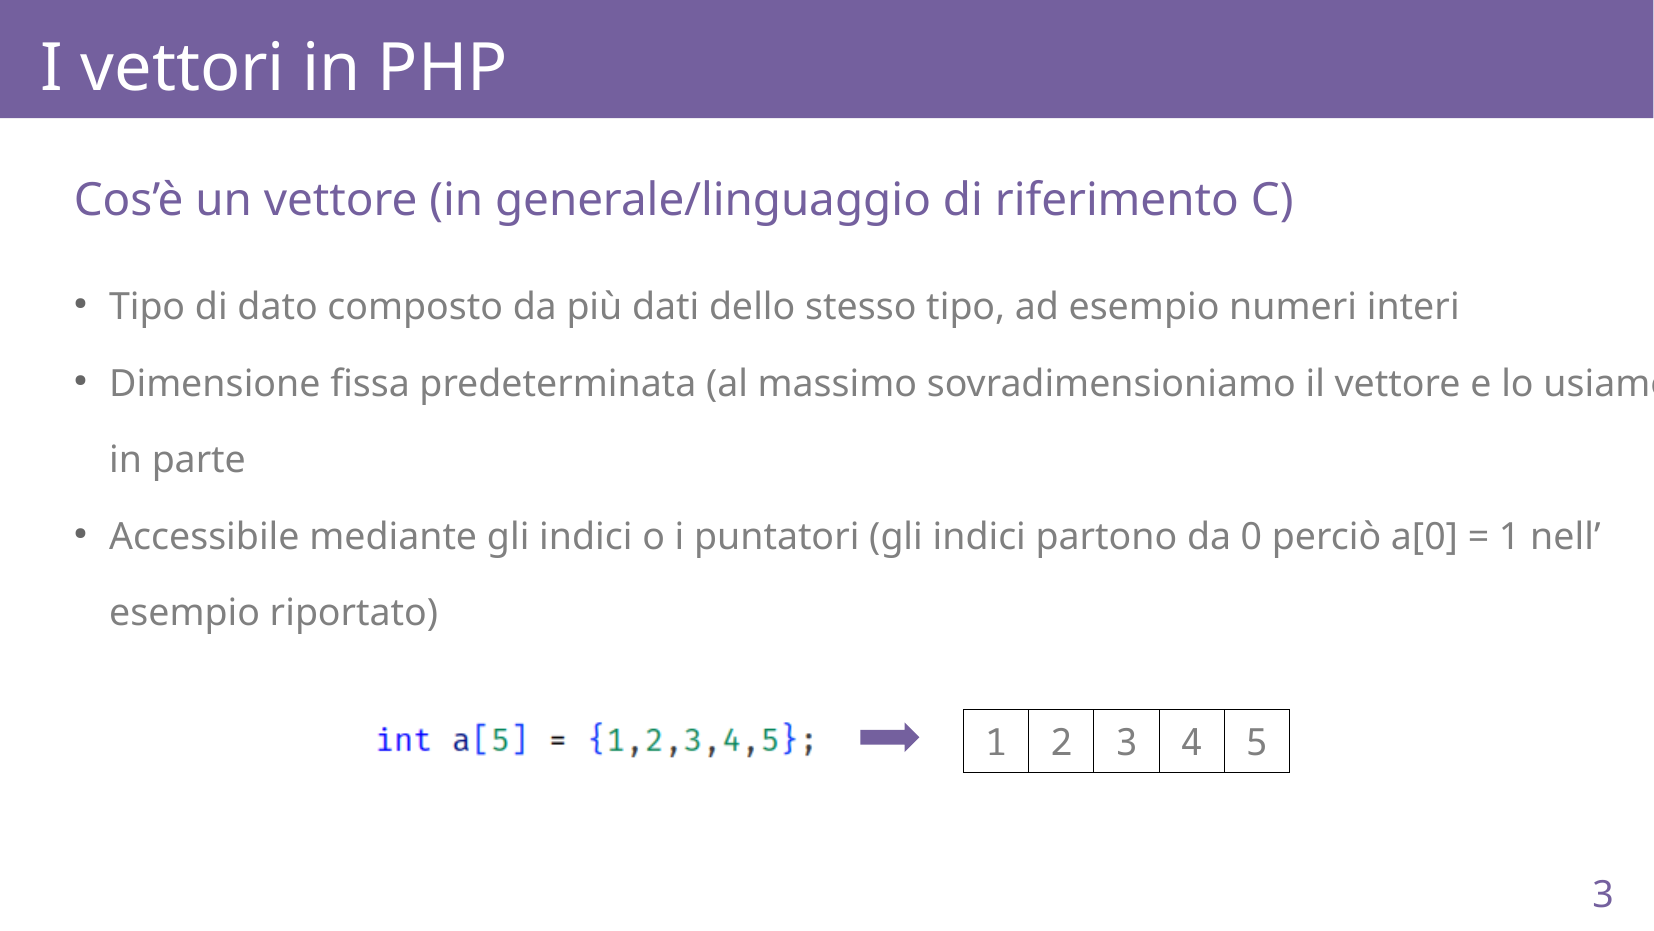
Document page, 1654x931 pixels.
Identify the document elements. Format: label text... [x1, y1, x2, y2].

table_header 2 [1029, 710, 1093, 772]
text_box <numero> [1510, 860, 1654, 931]
table_header 1 [964, 710, 1028, 772]
text_box Tipo di dato composto da più dati dello stesso tipo, ad esempio numeri interi Dimensione fissa predeterminata (al massimo sovradimensioniamo il vettore e lo usiamo in parte Accessibile mediante gli indici o i puntatori (gli indici partono da 0 perciò a[0] = 1 nell’ esempio riportato) [59, 246, 1643, 599]
text_box [0, 0, 1654, 119]
table_header 3 [1094, 710, 1159, 772]
table_header 5 [1225, 710, 1289, 772]
text_box [860, 722, 920, 753]
text_box Cos’è un vettore (in generale/linguaggio di riferimento C) [59, 158, 1283, 229]
table_header 4 [1160, 710, 1224, 772]
text_box I vettori in PHP [25, 11, 523, 107]
picture [364, 710, 826, 767]
